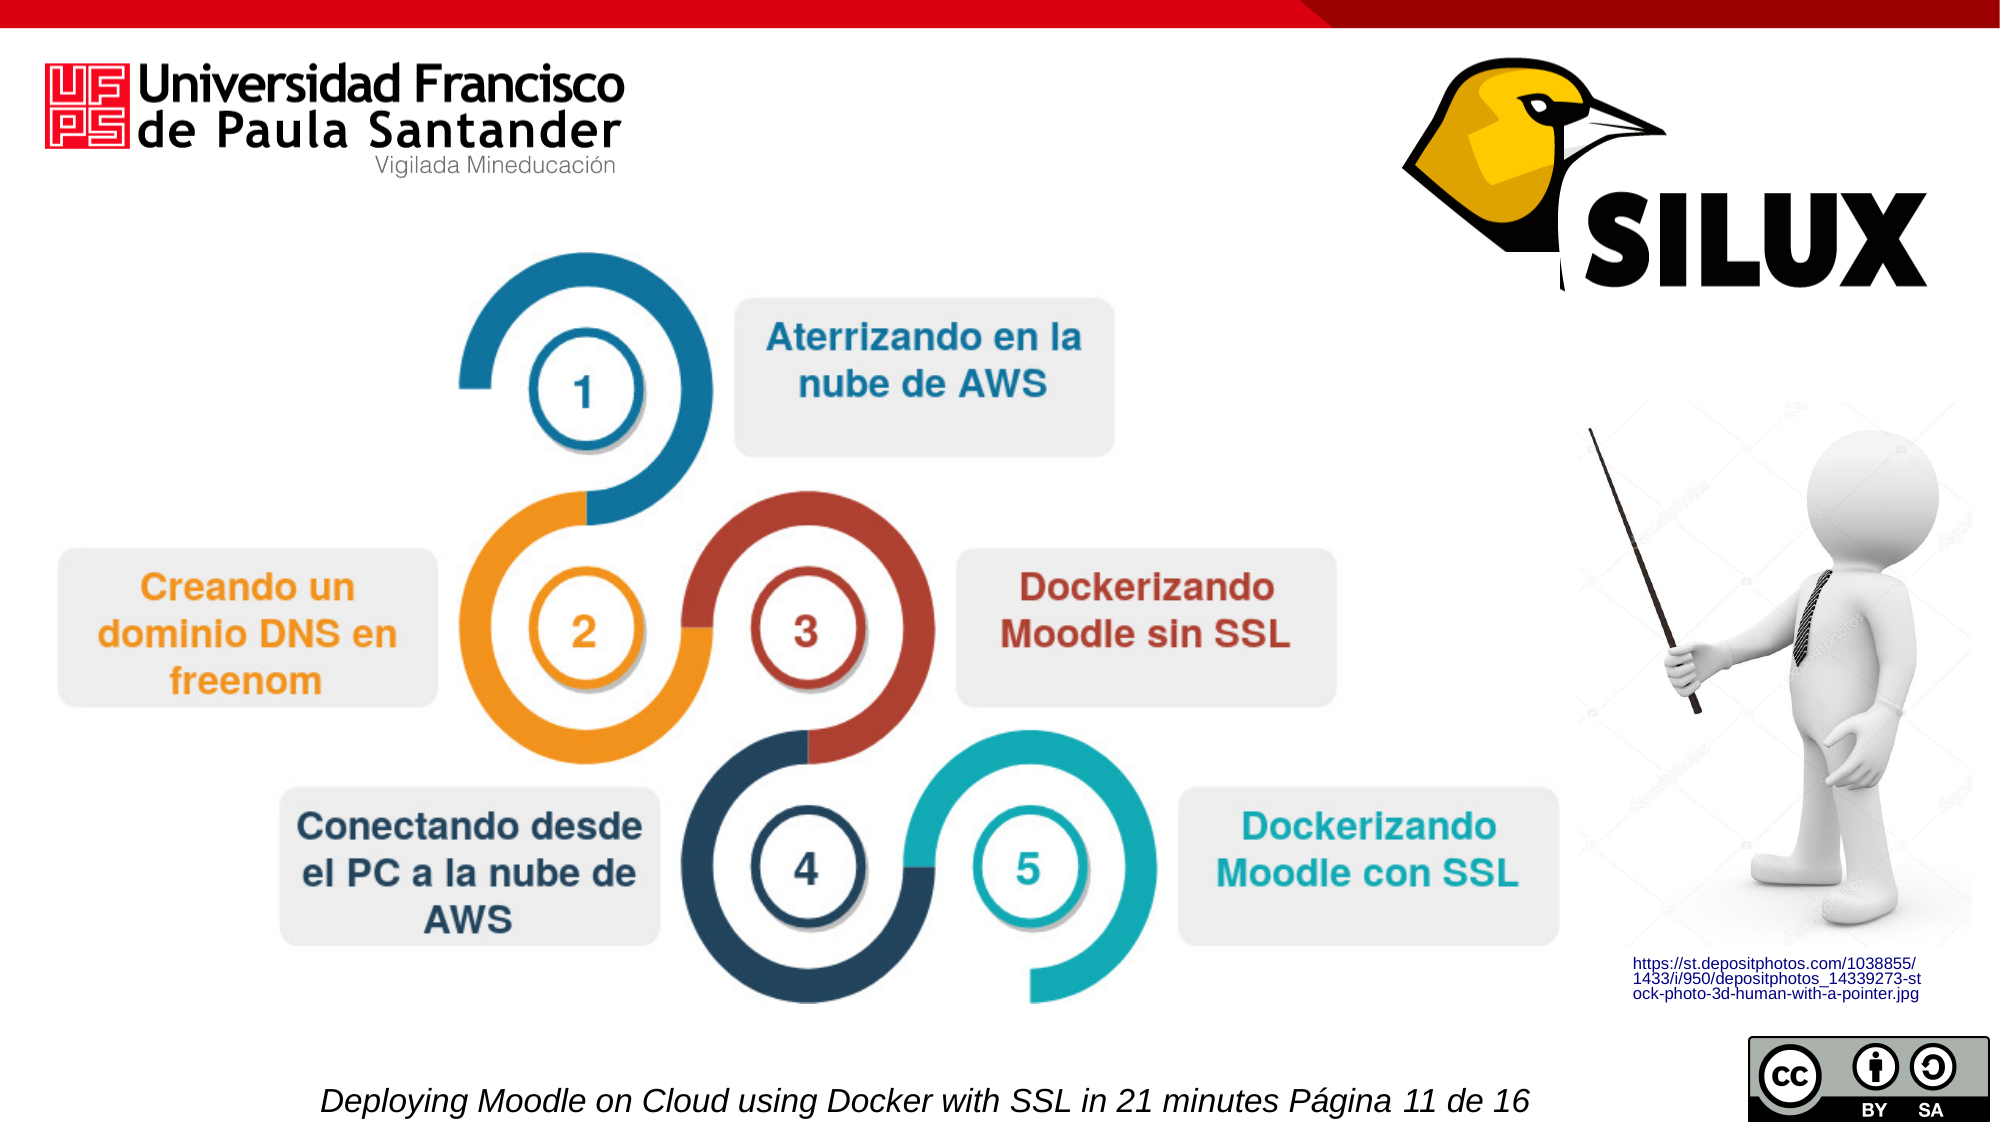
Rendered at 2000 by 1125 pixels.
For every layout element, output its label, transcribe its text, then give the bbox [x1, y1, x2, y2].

text_box Deploying Moodle on Cloud using Docker with SSL in 21 minutes Página <número> de 16 [305, 1074, 1695, 1125]
picture [0, 0, 2000, 1125]
text_box https://st.depositphotos.com/1038855/1433/i/950/depositphotos_14339273-stock-photo-3d-human-with-a-pointer.jpg [1618, 946, 1938, 1000]
